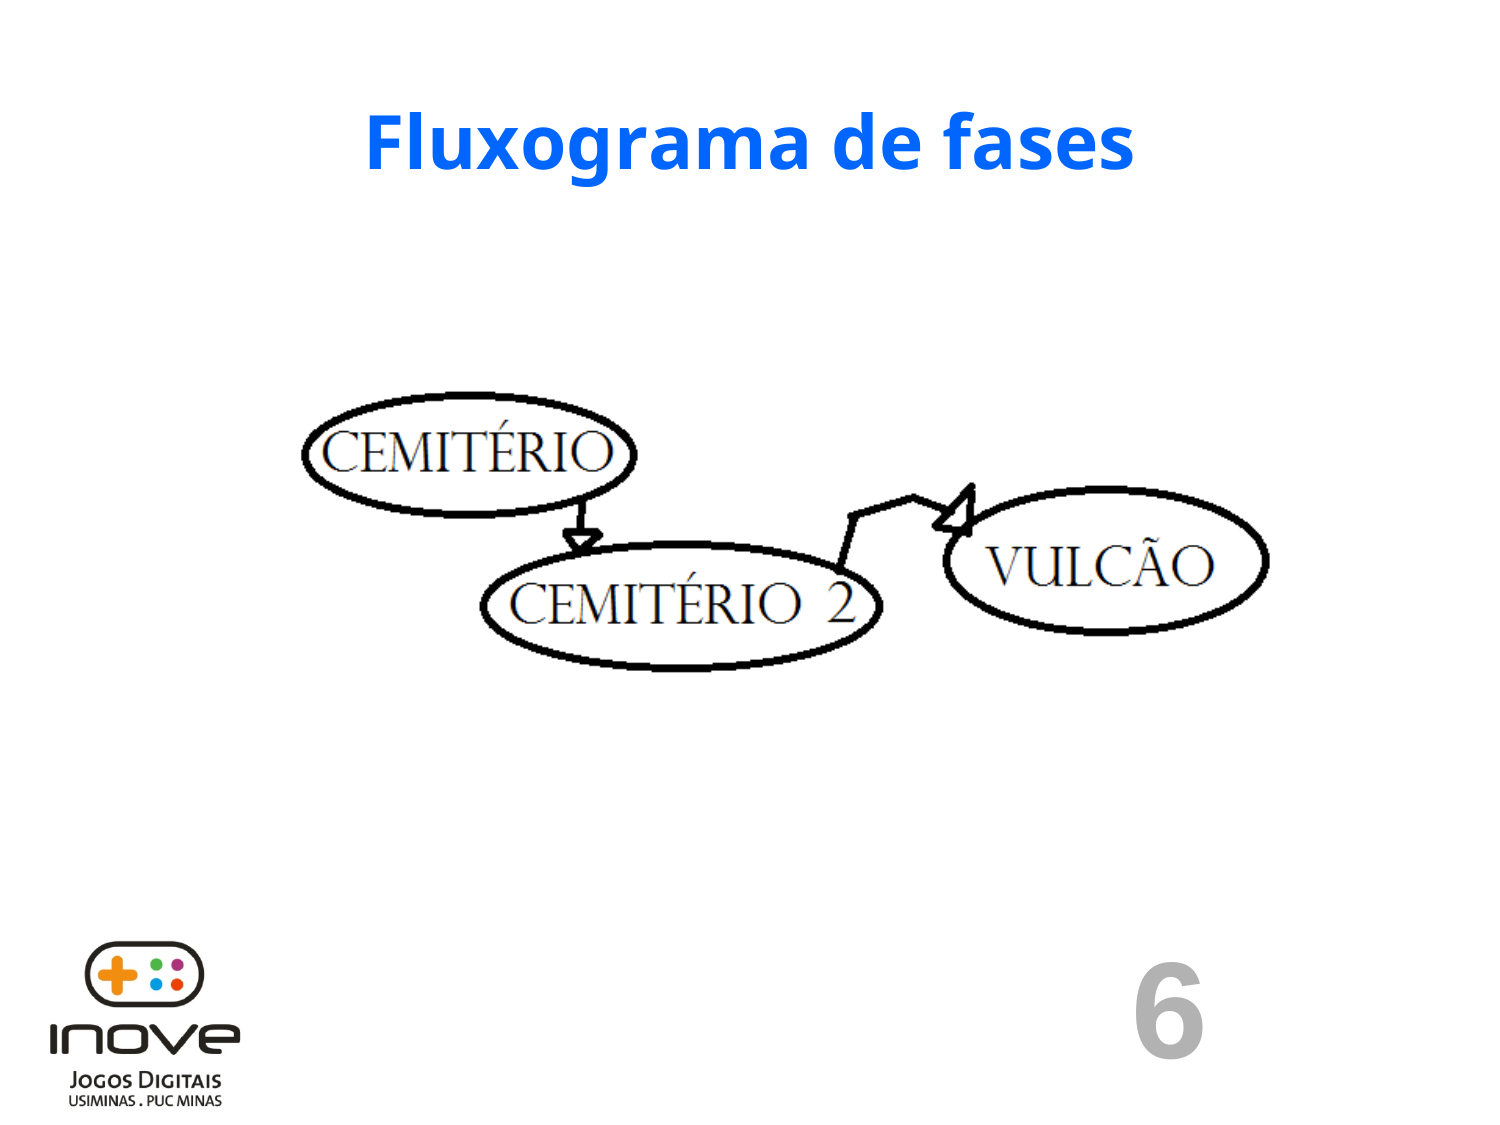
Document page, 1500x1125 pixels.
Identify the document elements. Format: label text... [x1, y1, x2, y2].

title Fluxograma de fases [75, 41, 1426, 237]
picture [289, 370, 1284, 696]
